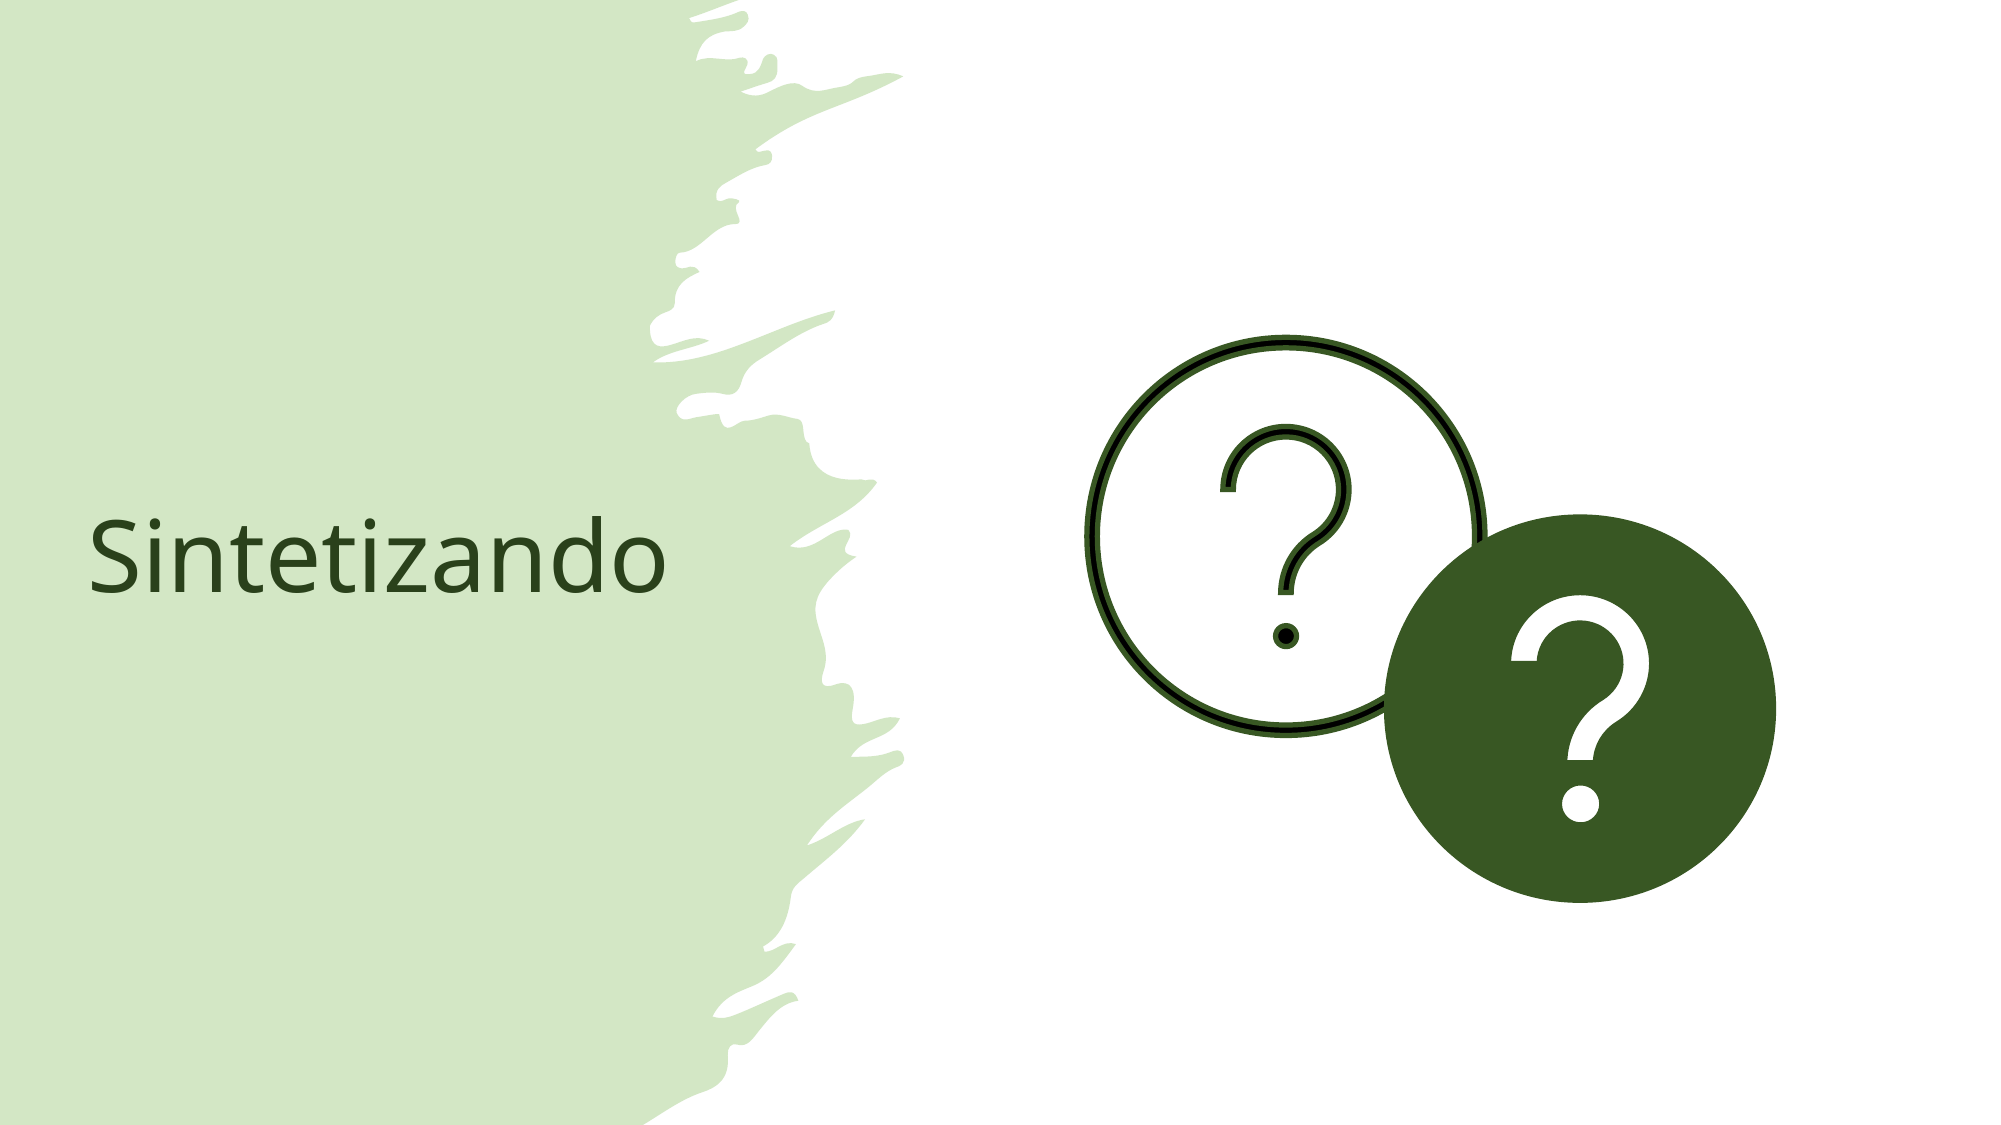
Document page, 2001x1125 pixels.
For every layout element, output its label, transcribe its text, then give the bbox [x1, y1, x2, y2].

title Sintetizando [72, 114, 844, 1006]
picture [1031, 282, 1828, 954]
text_box [0, 0, 2000, 1125]
